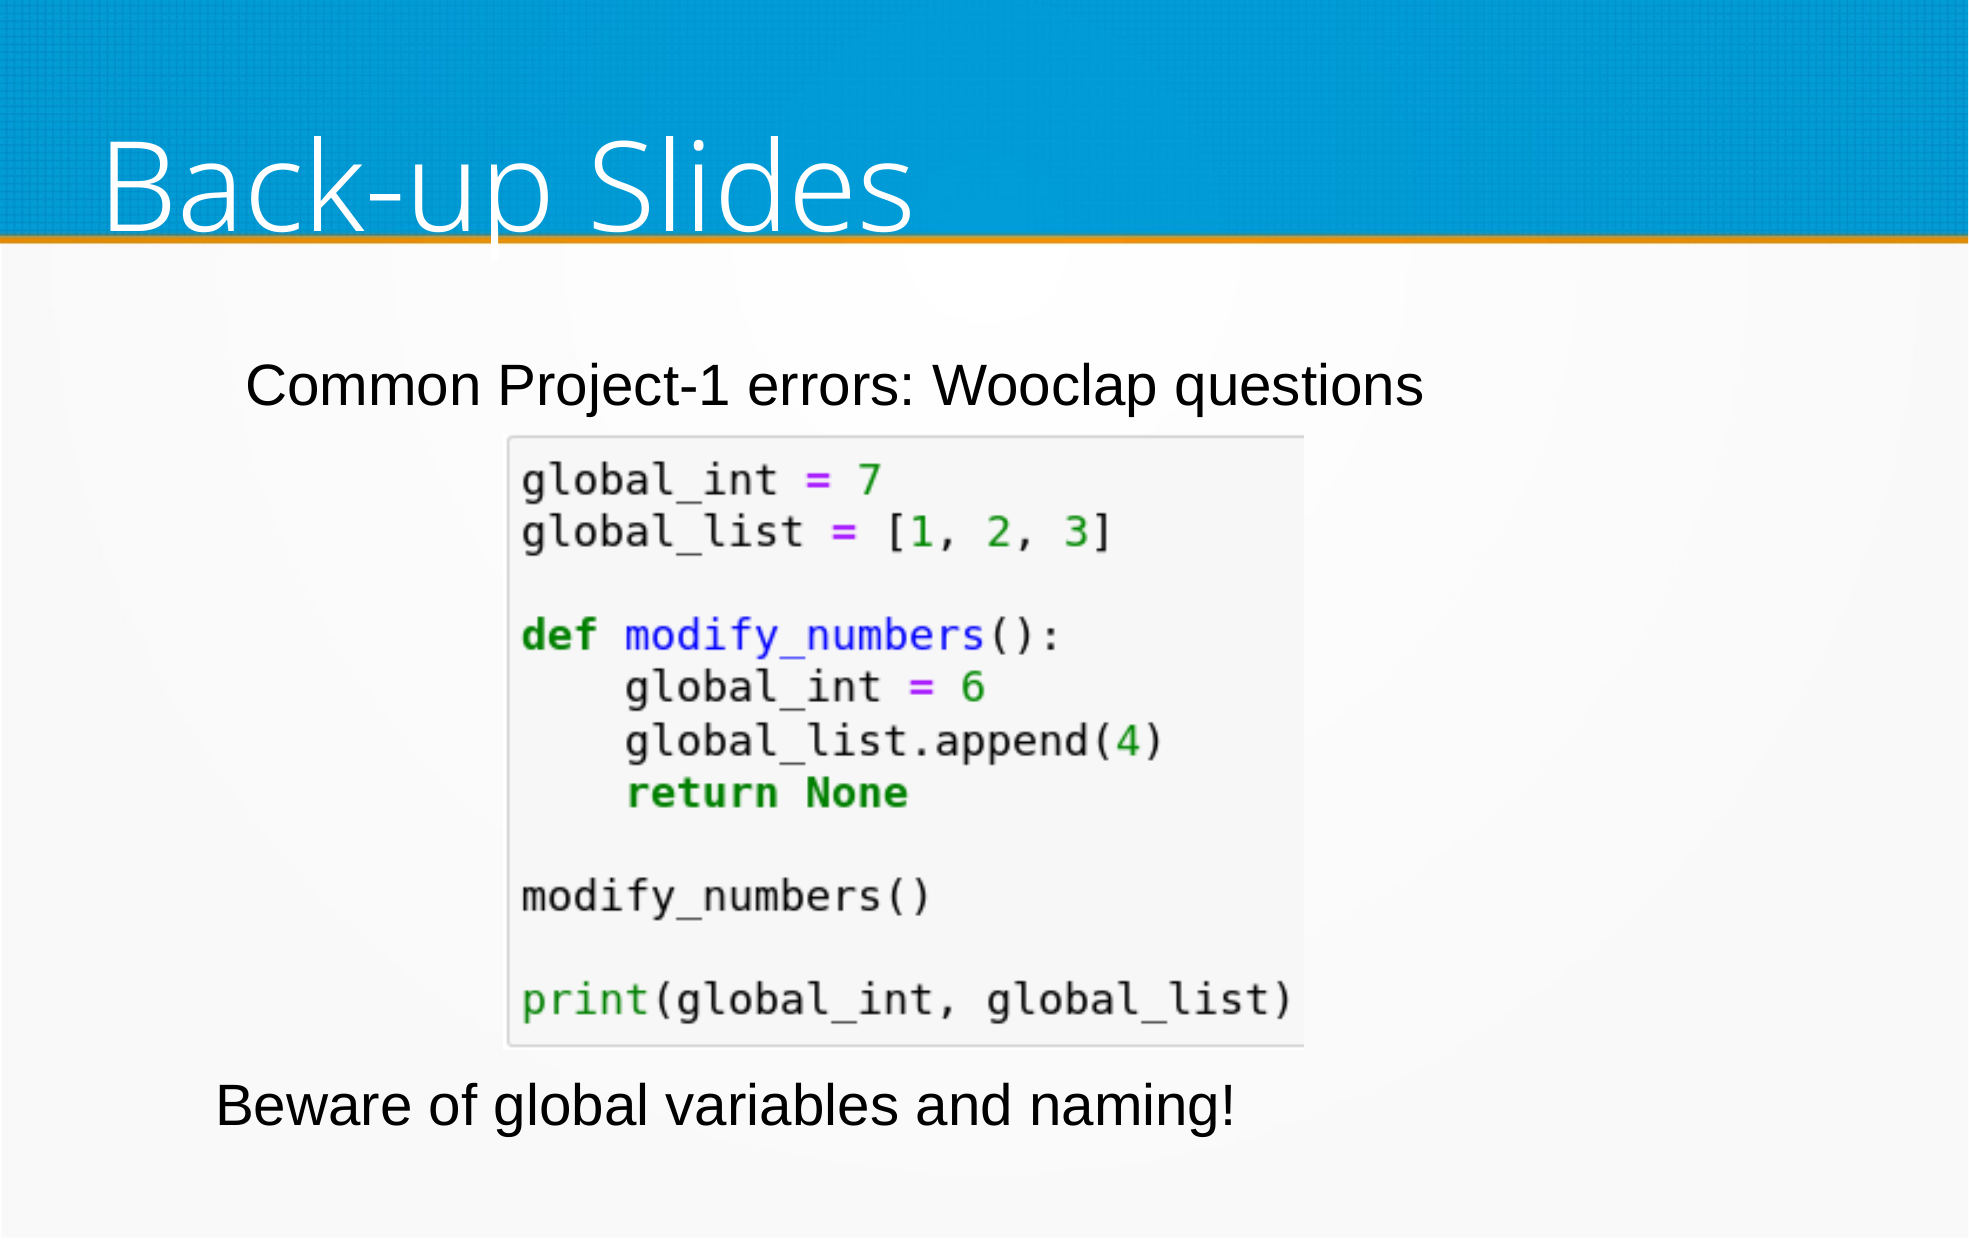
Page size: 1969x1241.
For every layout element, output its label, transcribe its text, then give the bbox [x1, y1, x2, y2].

text_box Common Project-1 errors: Wooclap questions [195, 345, 1711, 555]
text_box Beware of global variables and naming! [165, 1065, 1681, 1241]
picture [0, 233, 1969, 1241]
title Back-up Slides [98, 49, 1870, 257]
